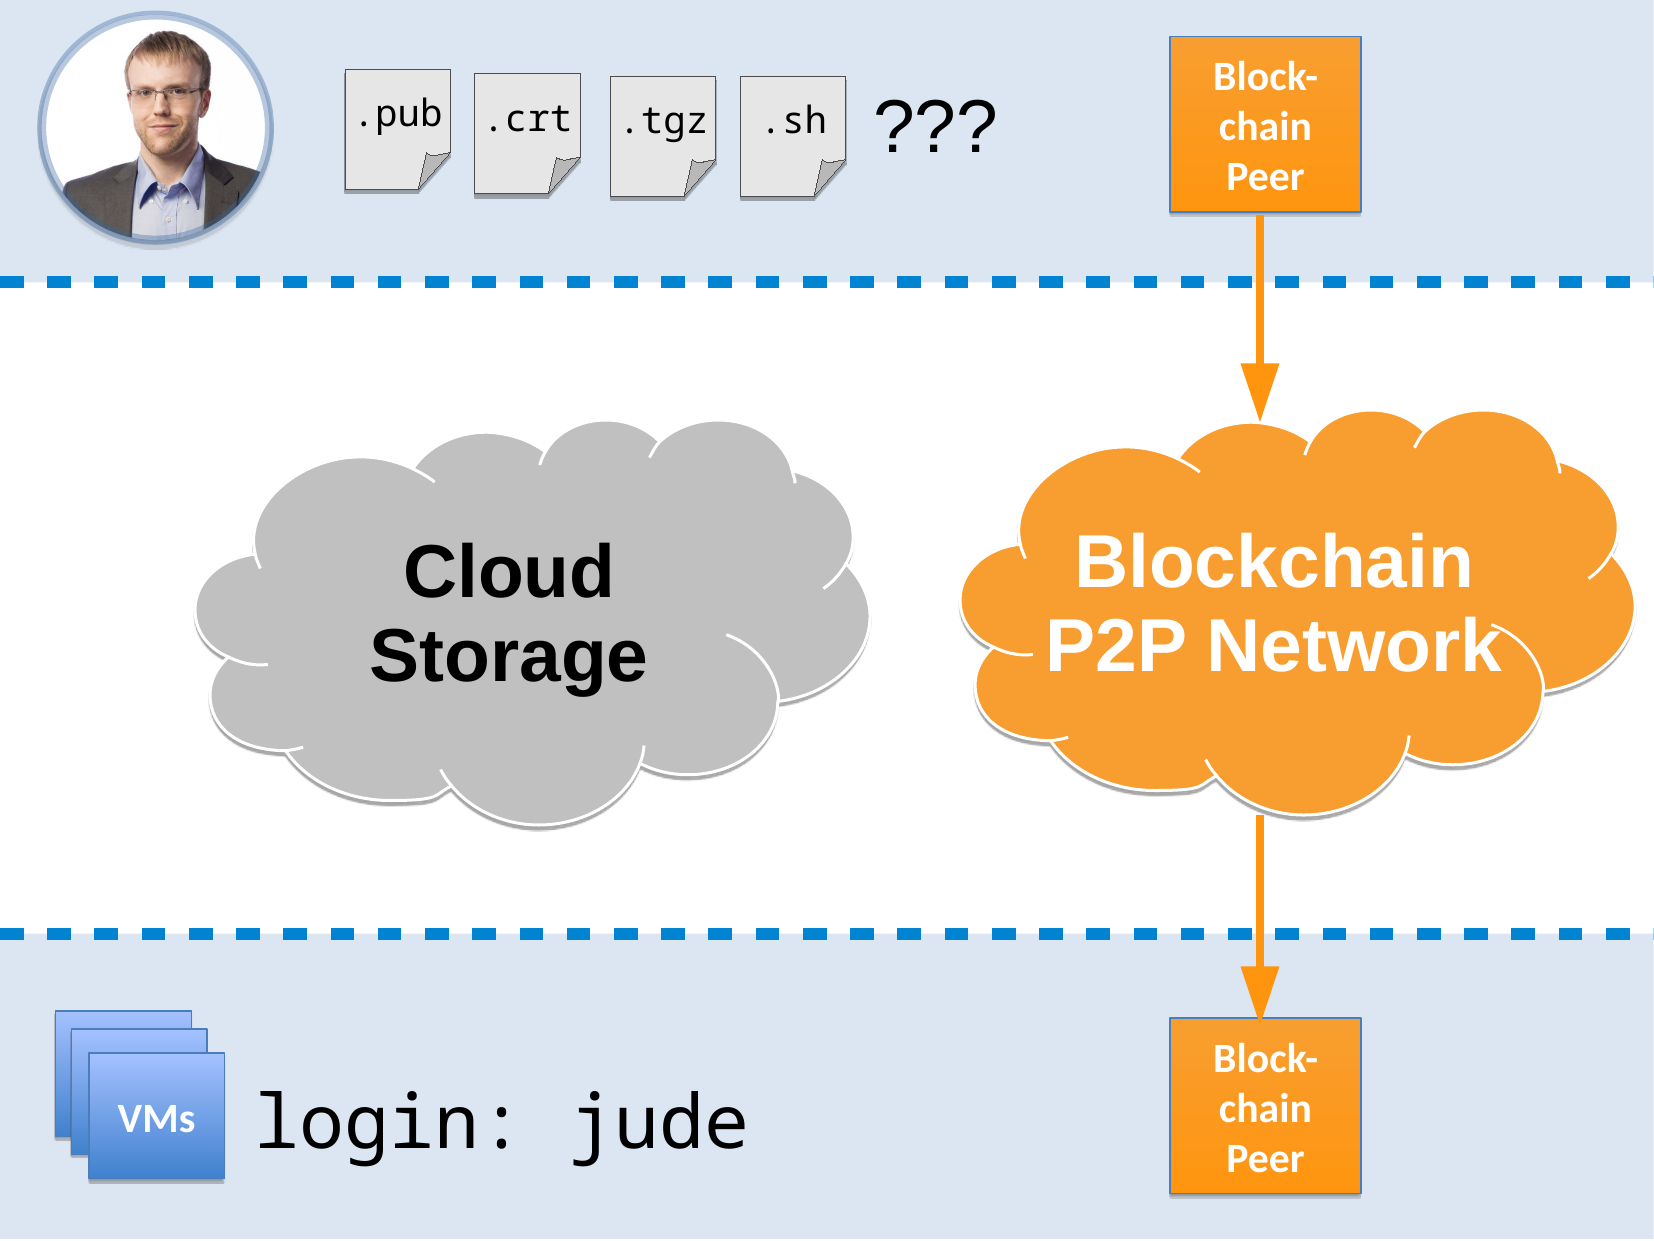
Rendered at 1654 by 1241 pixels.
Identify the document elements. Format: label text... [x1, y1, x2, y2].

text_box .crt [474, 73, 581, 194]
text_box ??? [858, 77, 1039, 177]
text_box .tgz [610, 76, 716, 197]
text_box VMs [88, 1053, 225, 1179]
text_box Cloud Storage [195, 420, 871, 826]
text_box .pub [345, 69, 451, 190]
text_box .sh [740, 76, 846, 197]
text_box Block-chain Peer [1170, 1018, 1362, 1194]
text_box [0, 933, 1654, 1239]
text_box Blockchain P2P Network [960, 410, 1636, 816]
text_box login: jude [240, 1061, 796, 1182]
text_box VMs [71, 1028, 208, 1155]
text_box VMs [55, 1010, 192, 1137]
text_box Block-chain Peer [1170, 36, 1362, 212]
text_box [0, 0, 1654, 283]
